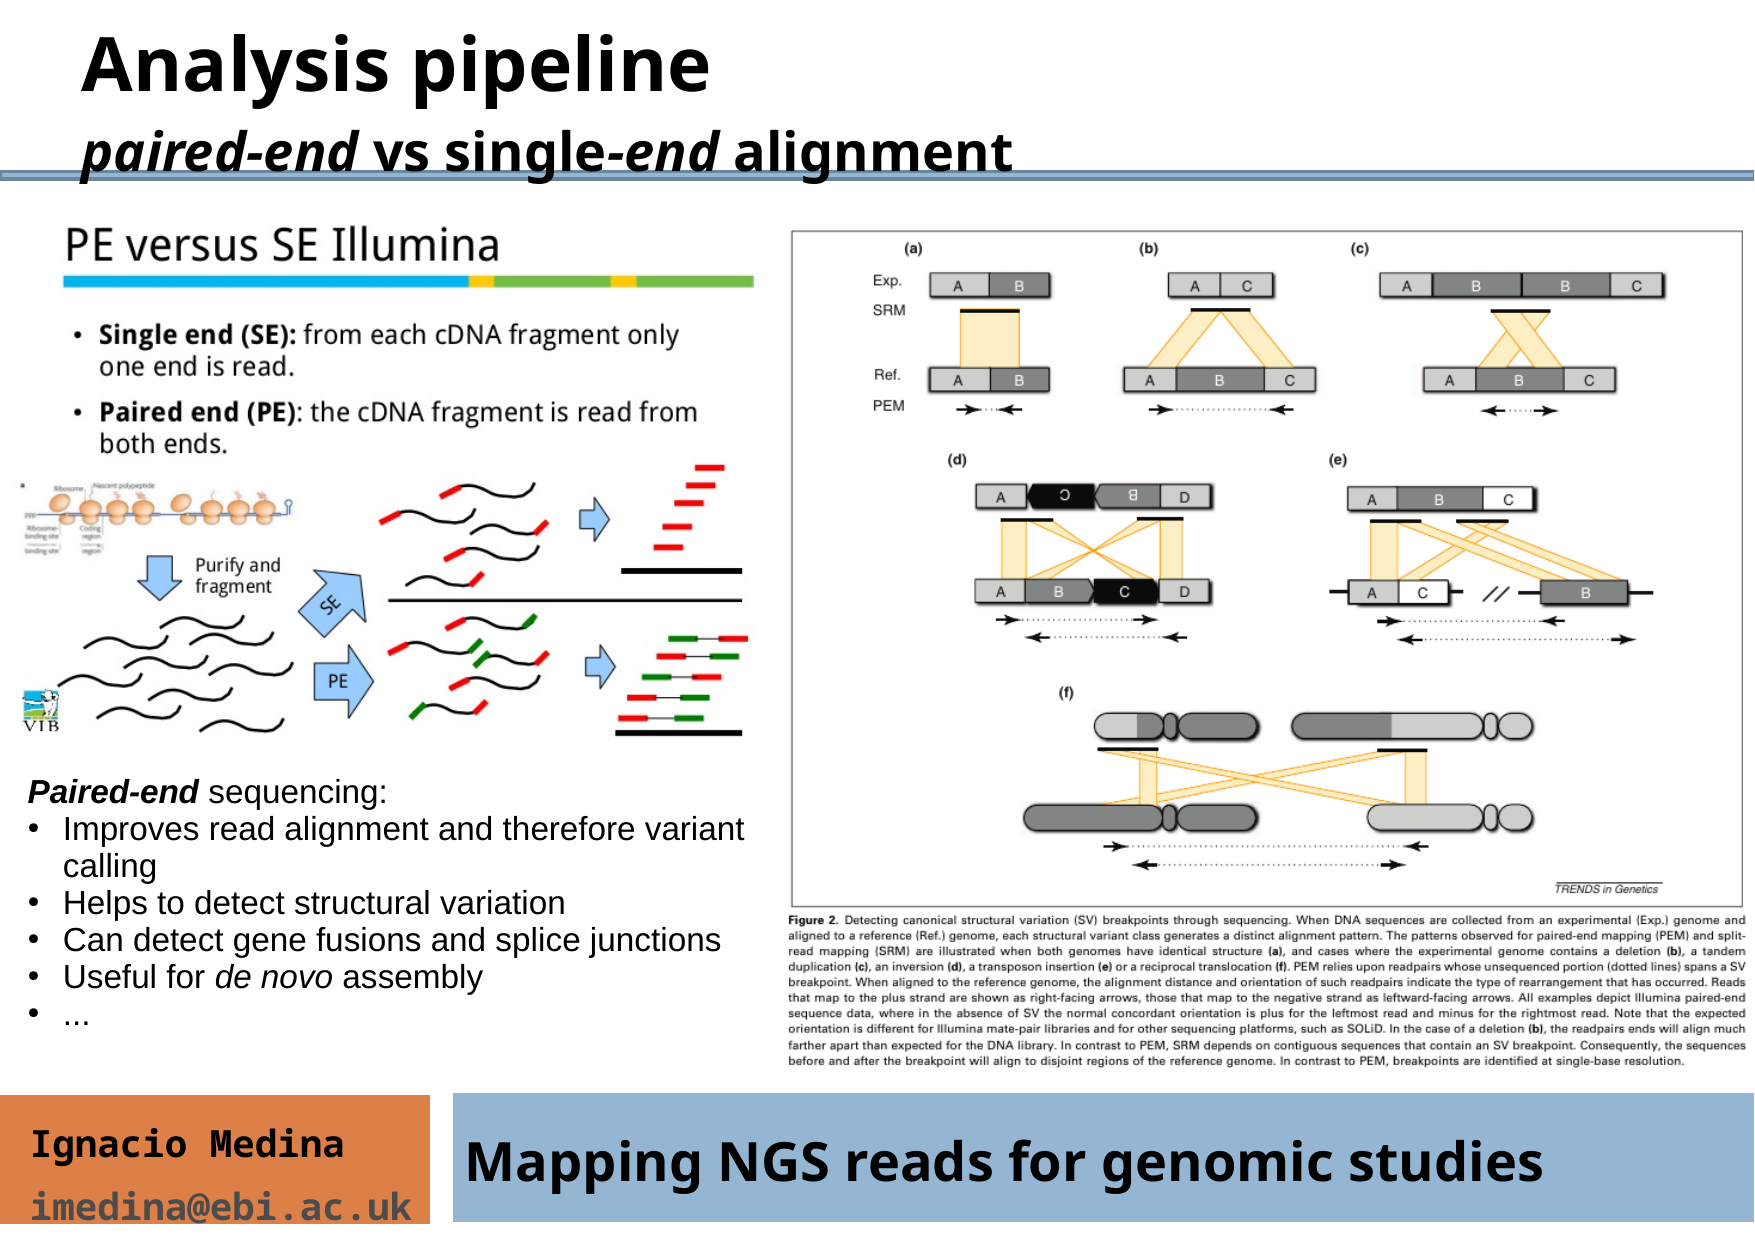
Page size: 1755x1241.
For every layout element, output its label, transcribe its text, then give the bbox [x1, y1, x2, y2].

text_box [827, 171, 1754, 179]
text_box Mapping NGS reads for genomic studies [450, 1116, 1726, 1195]
text_box [0, 171, 82, 179]
text_box [552, 171, 821, 179]
picture [5, 188, 754, 750]
text_box [88, 171, 546, 179]
text_box Paired-end sequencing: Improves read alignment and therefore variant calling Helps to detect structural variation Can detect gene fusions and splice junctions Useful for de novo assembly ... [12, 766, 777, 1041]
text_box Analysis pipeline paired-end vs single-end alignment [67, 3, 1688, 169]
text_box Ignacio Medina imedina@ebi.ac.uk [15, 1110, 436, 1224]
picture [788, 227, 1749, 1071]
